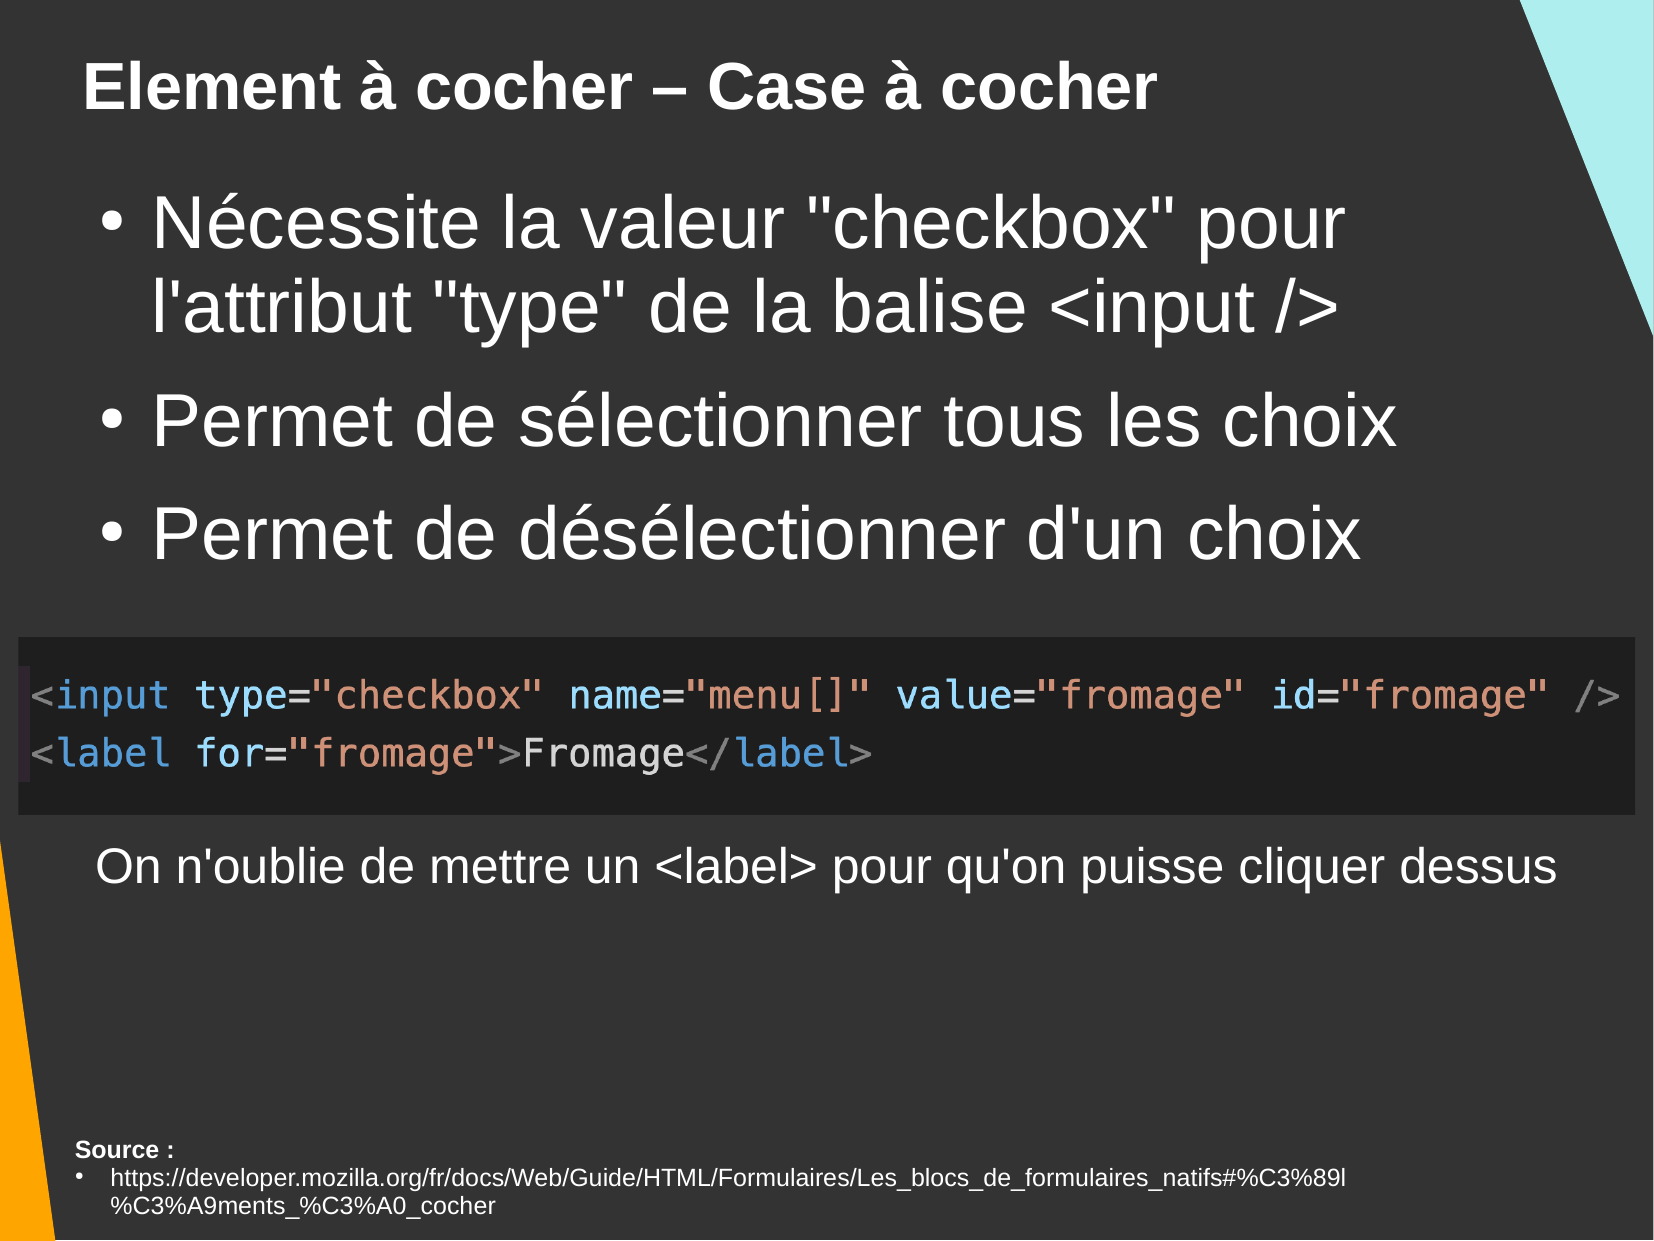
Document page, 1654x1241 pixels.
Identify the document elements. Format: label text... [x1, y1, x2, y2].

text_box Source : https://developer.mozilla.org/fr/docs/Web/Guide/HTML/Formulaires/Les_blocs_de_formulaires_natifs#%C3%89l%C3%A9ments_%C3%A0_cocher [60, 1128, 1546, 1227]
text_box [0, 840, 56, 1241]
list Nécessite la valeur "checkbox" pour l'attribut "type" de la balise <input /> Permet de sélectionner tous les choix Permet de désélectionner d'un choix [80, 180, 1605, 591]
title On n'oublie de mettre un <label> pour qu'on puisse cliquer dessus [31, 838, 1622, 914]
title Element à cocher – Case à cocher [82, 49, 1571, 152]
picture [18, 637, 1636, 815]
text_box [1519, 0, 1654, 339]
